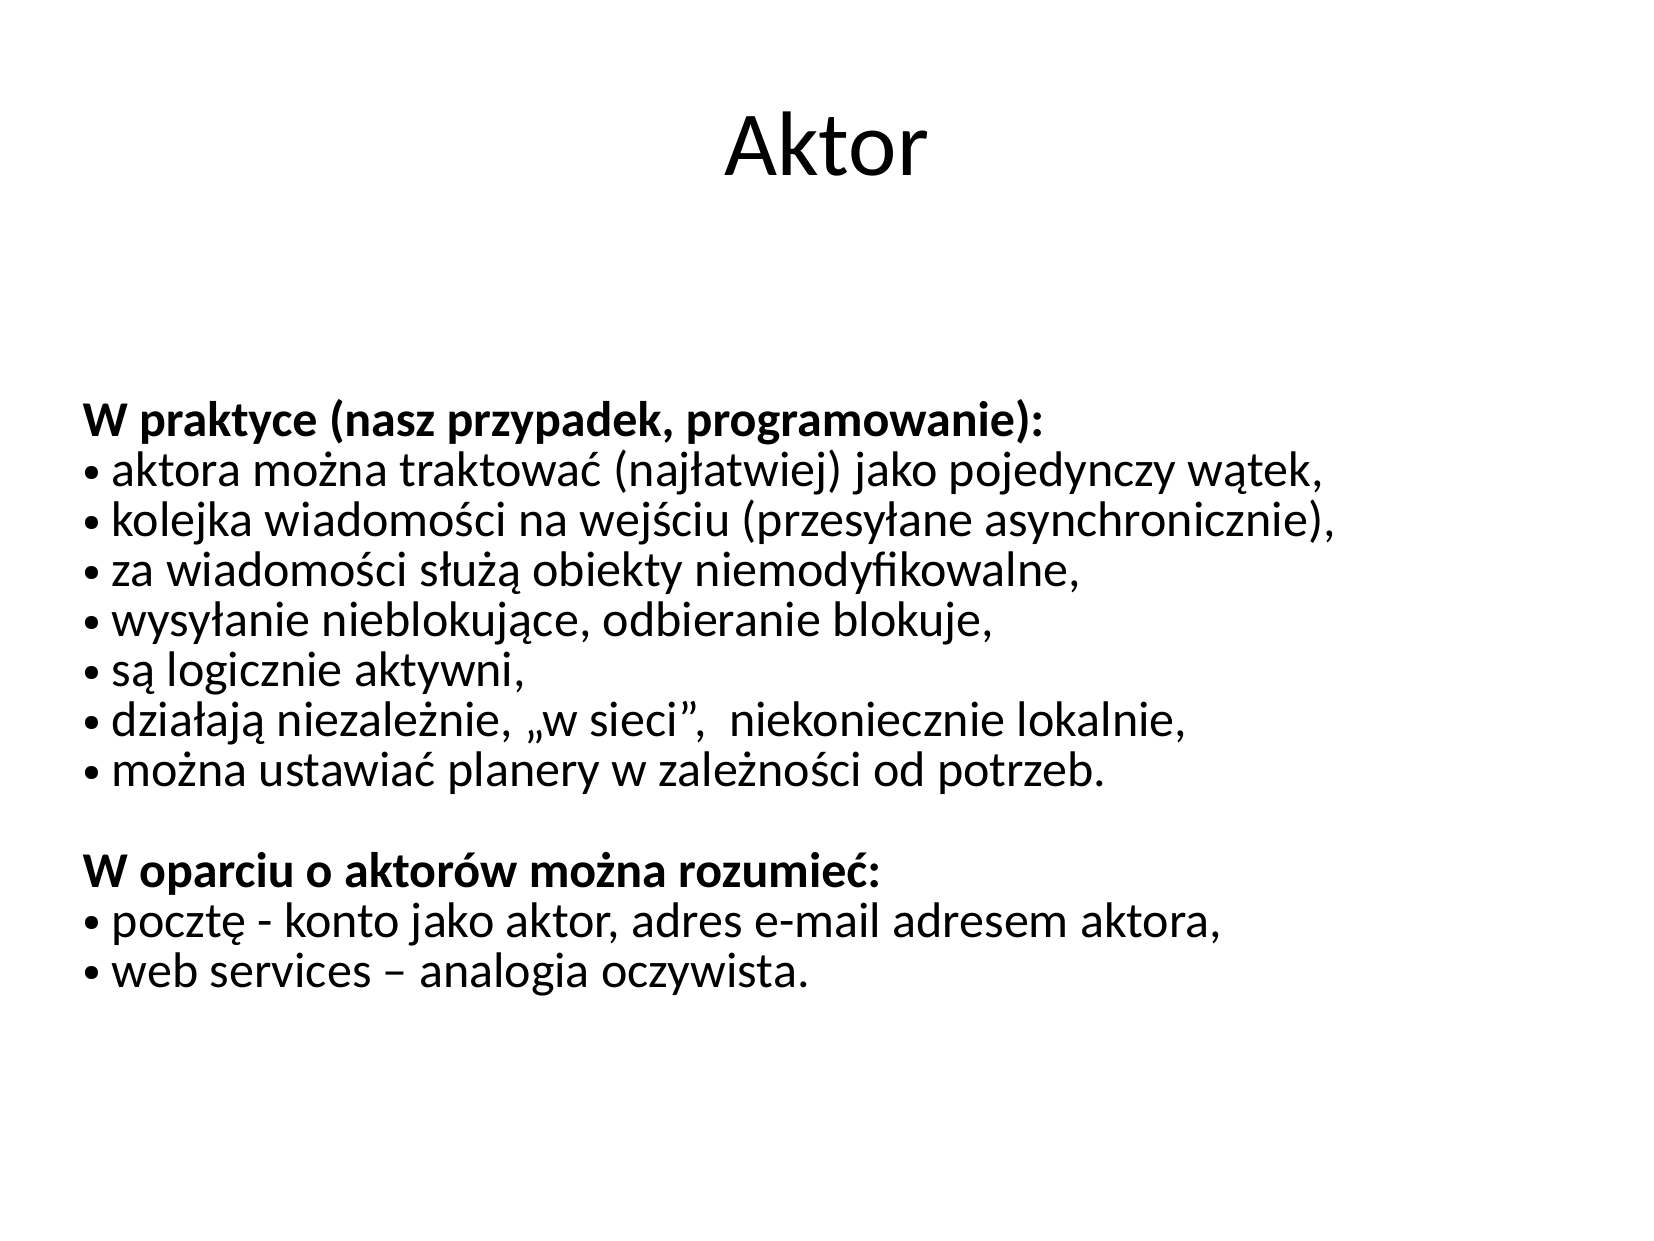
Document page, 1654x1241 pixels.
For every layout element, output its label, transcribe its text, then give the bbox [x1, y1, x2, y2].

subtitle W praktyce (nasz przypadek, programowanie): aktora można traktować (najłatwiej) jako pojedynczy wątek, kolejka wiadomości na wejściu (przesyłane asynchronicznie), za wiadomości służą obiekty niemodyfikowalne, wysyłanie nieblokujące, odbieranie blokuje, są logicznie aktywni, działają niezależnie, „w sieci”, niekoniecznie lokalnie, można ustawiać planery w zależności od potrzeb. W oparciu o aktorów można rozumieć: pocztę - konto jako aktor, adres e-mail adresem aktora, web services – analogia oczywista. [82, 290, 1571, 1109]
title Aktor [82, 49, 1571, 257]
